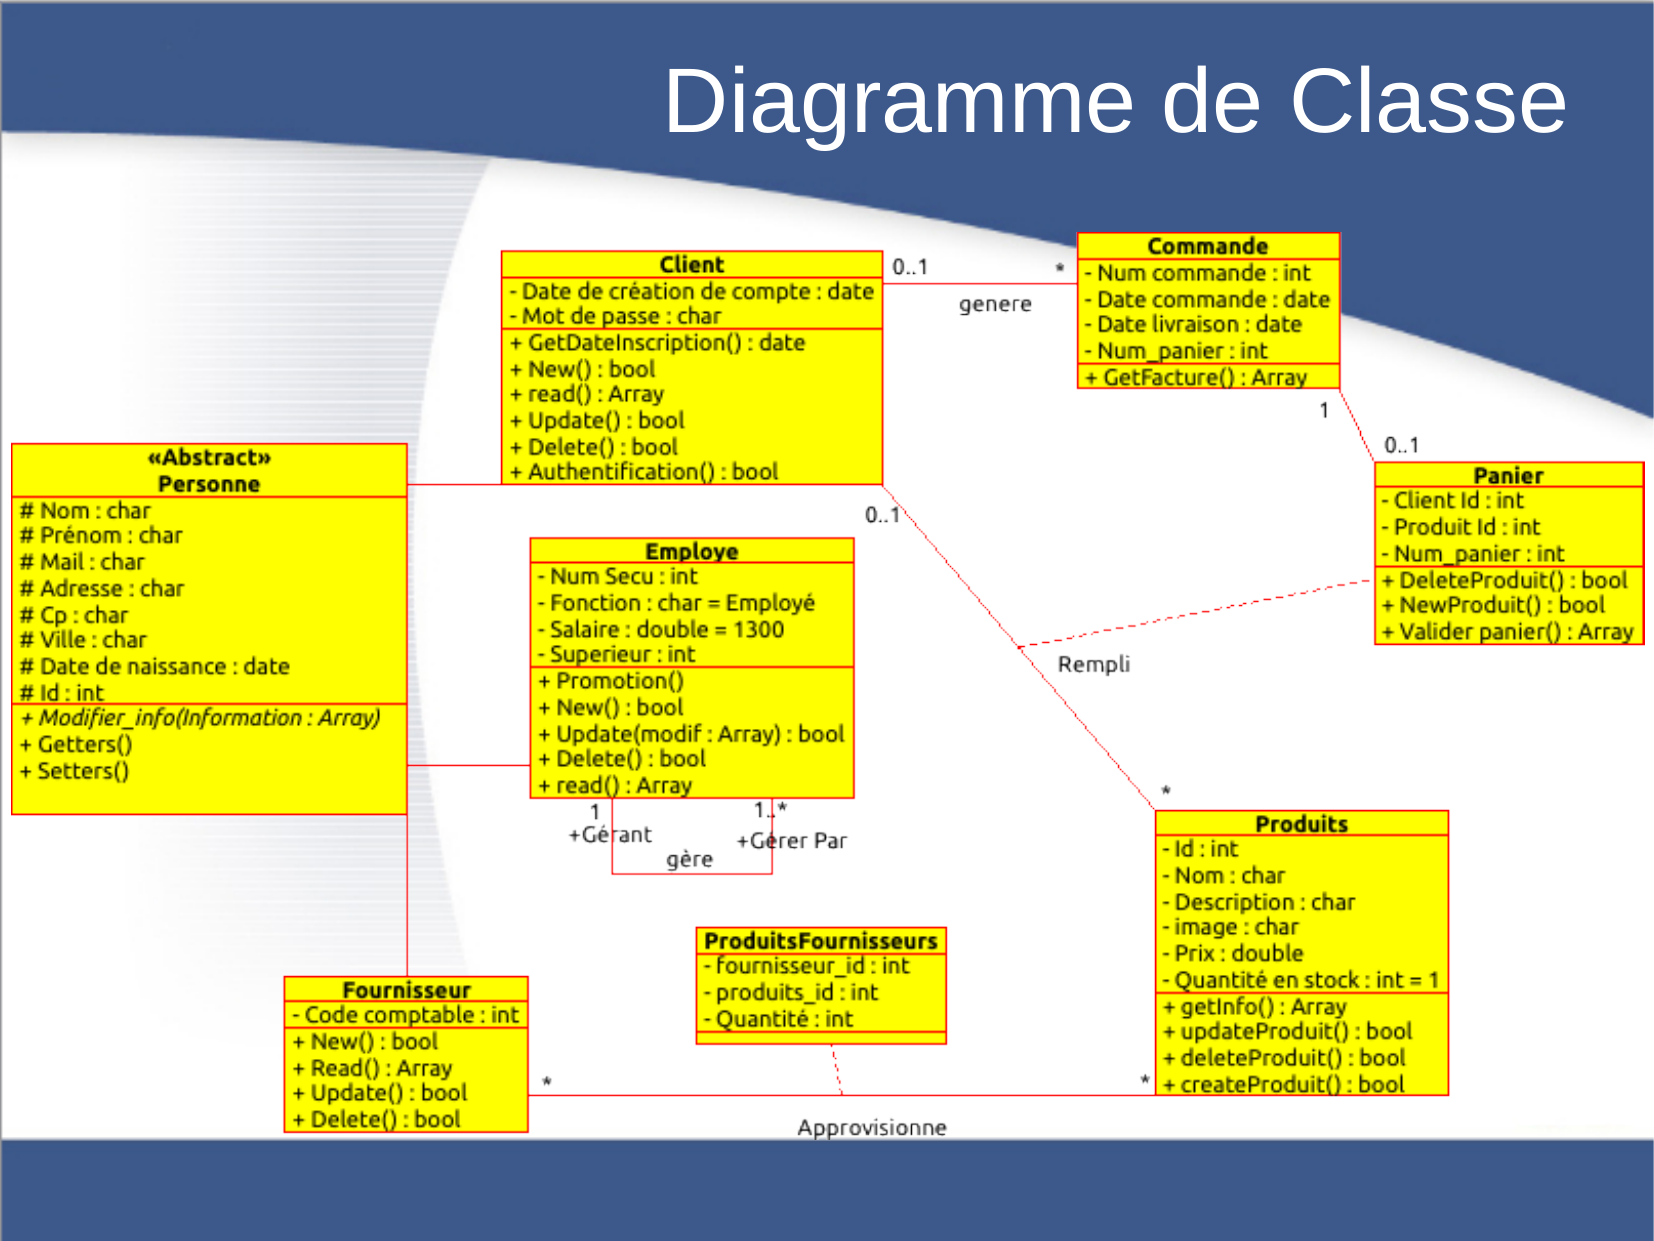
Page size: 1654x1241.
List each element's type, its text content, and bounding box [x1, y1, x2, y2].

picture [0, 0, 1654, 1241]
title Diagramme de Classe [82, 49, 1571, 232]
